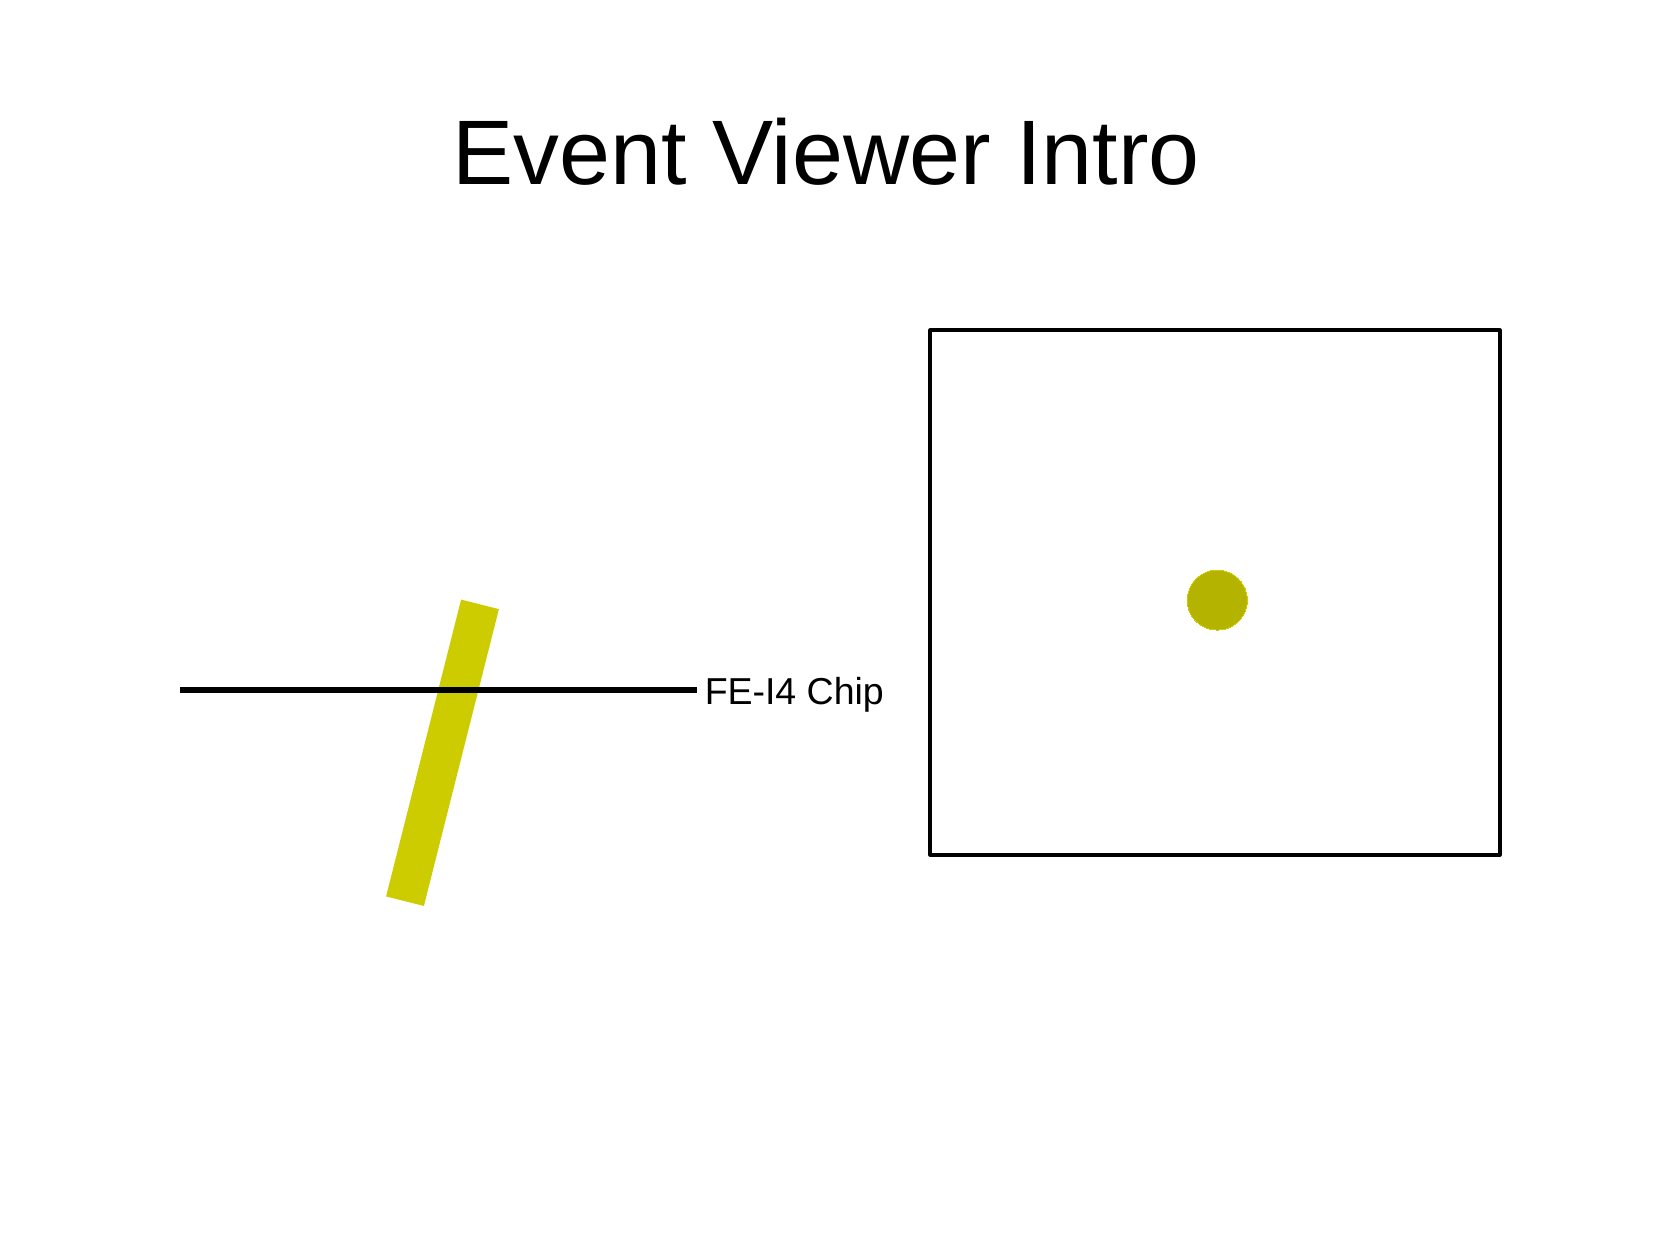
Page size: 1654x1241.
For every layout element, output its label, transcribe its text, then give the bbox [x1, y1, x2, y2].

text_box [930, 330, 1501, 856]
title Event Viewer Intro [82, 49, 1571, 257]
text_box FE-I4 Chip [690, 663, 899, 721]
